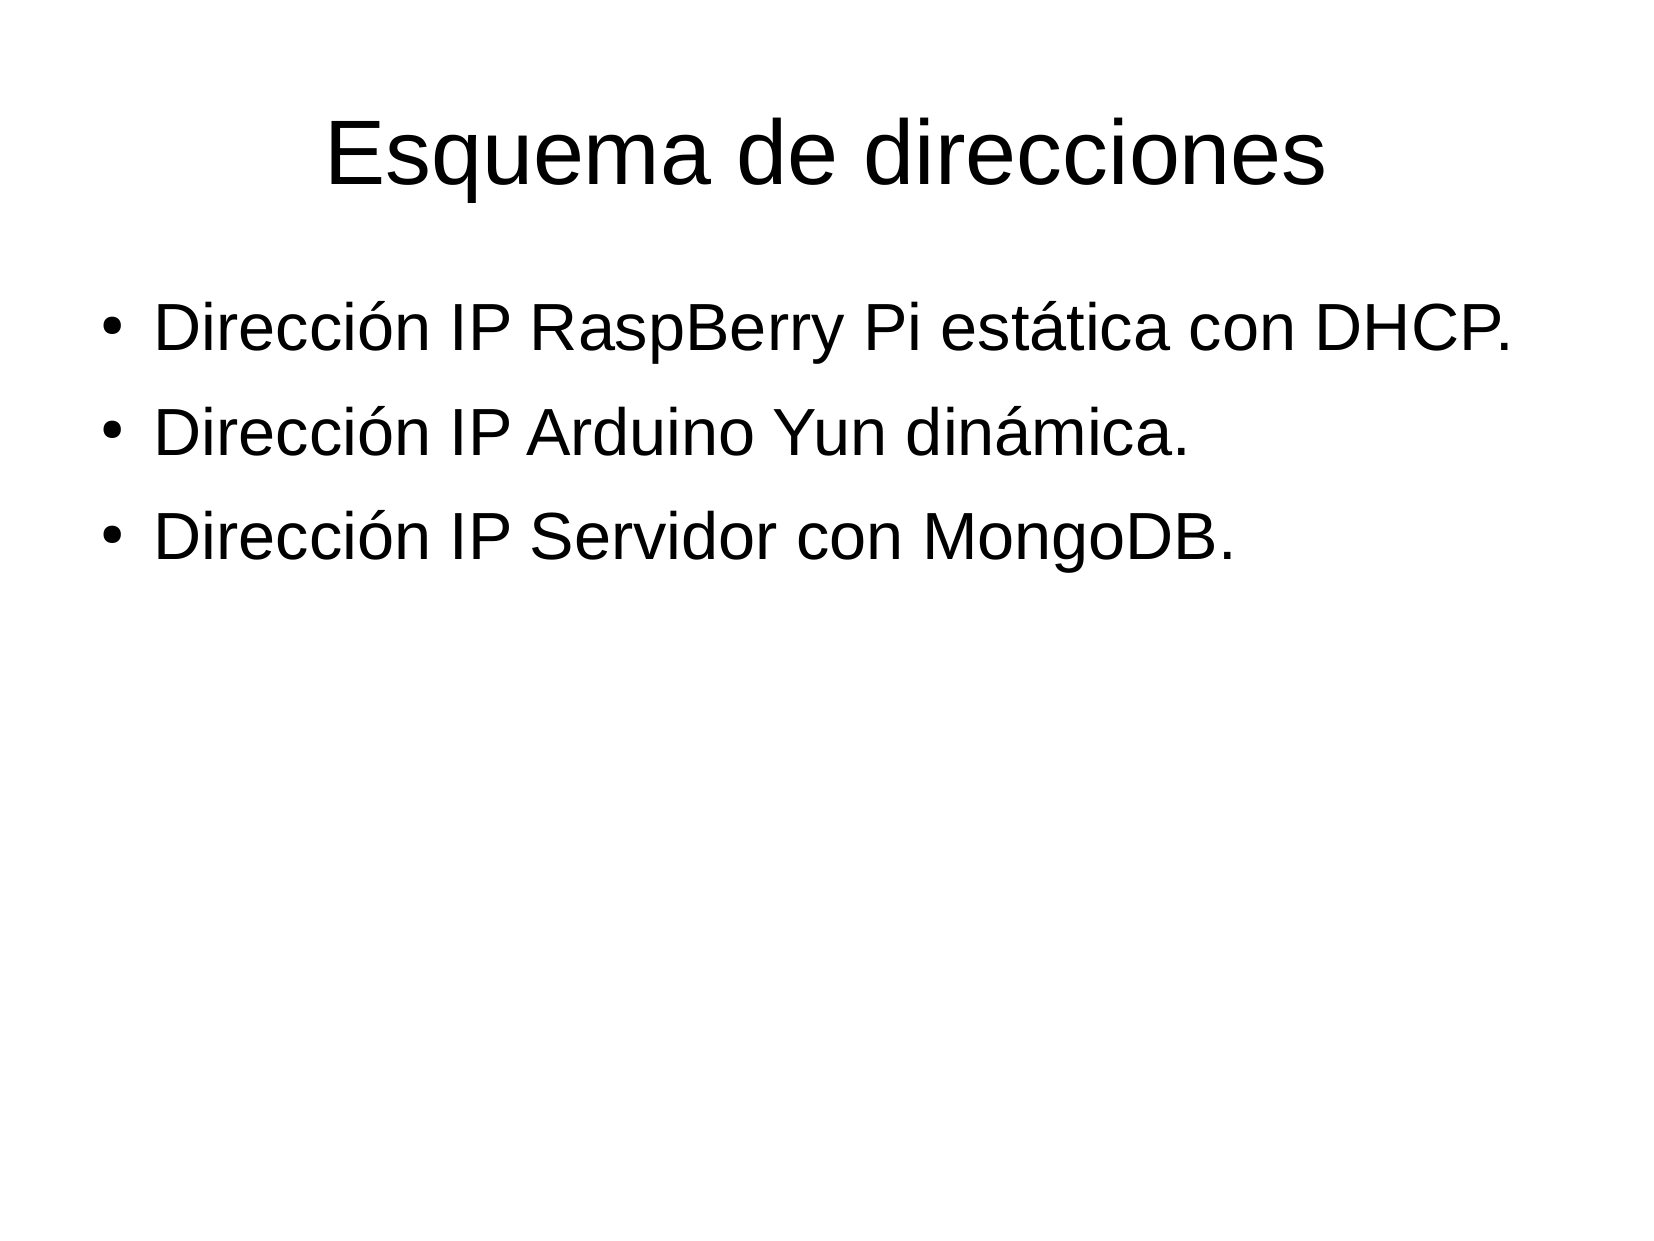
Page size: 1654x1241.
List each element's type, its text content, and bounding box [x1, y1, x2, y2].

title Esquema de direcciones [82, 49, 1571, 257]
list Dirección IP RaspBerry Pi estática con DHCP. Dirección IP Arduino Yun dinámica. Dirección IP Servidor con MongoDB. [82, 290, 1571, 1010]
